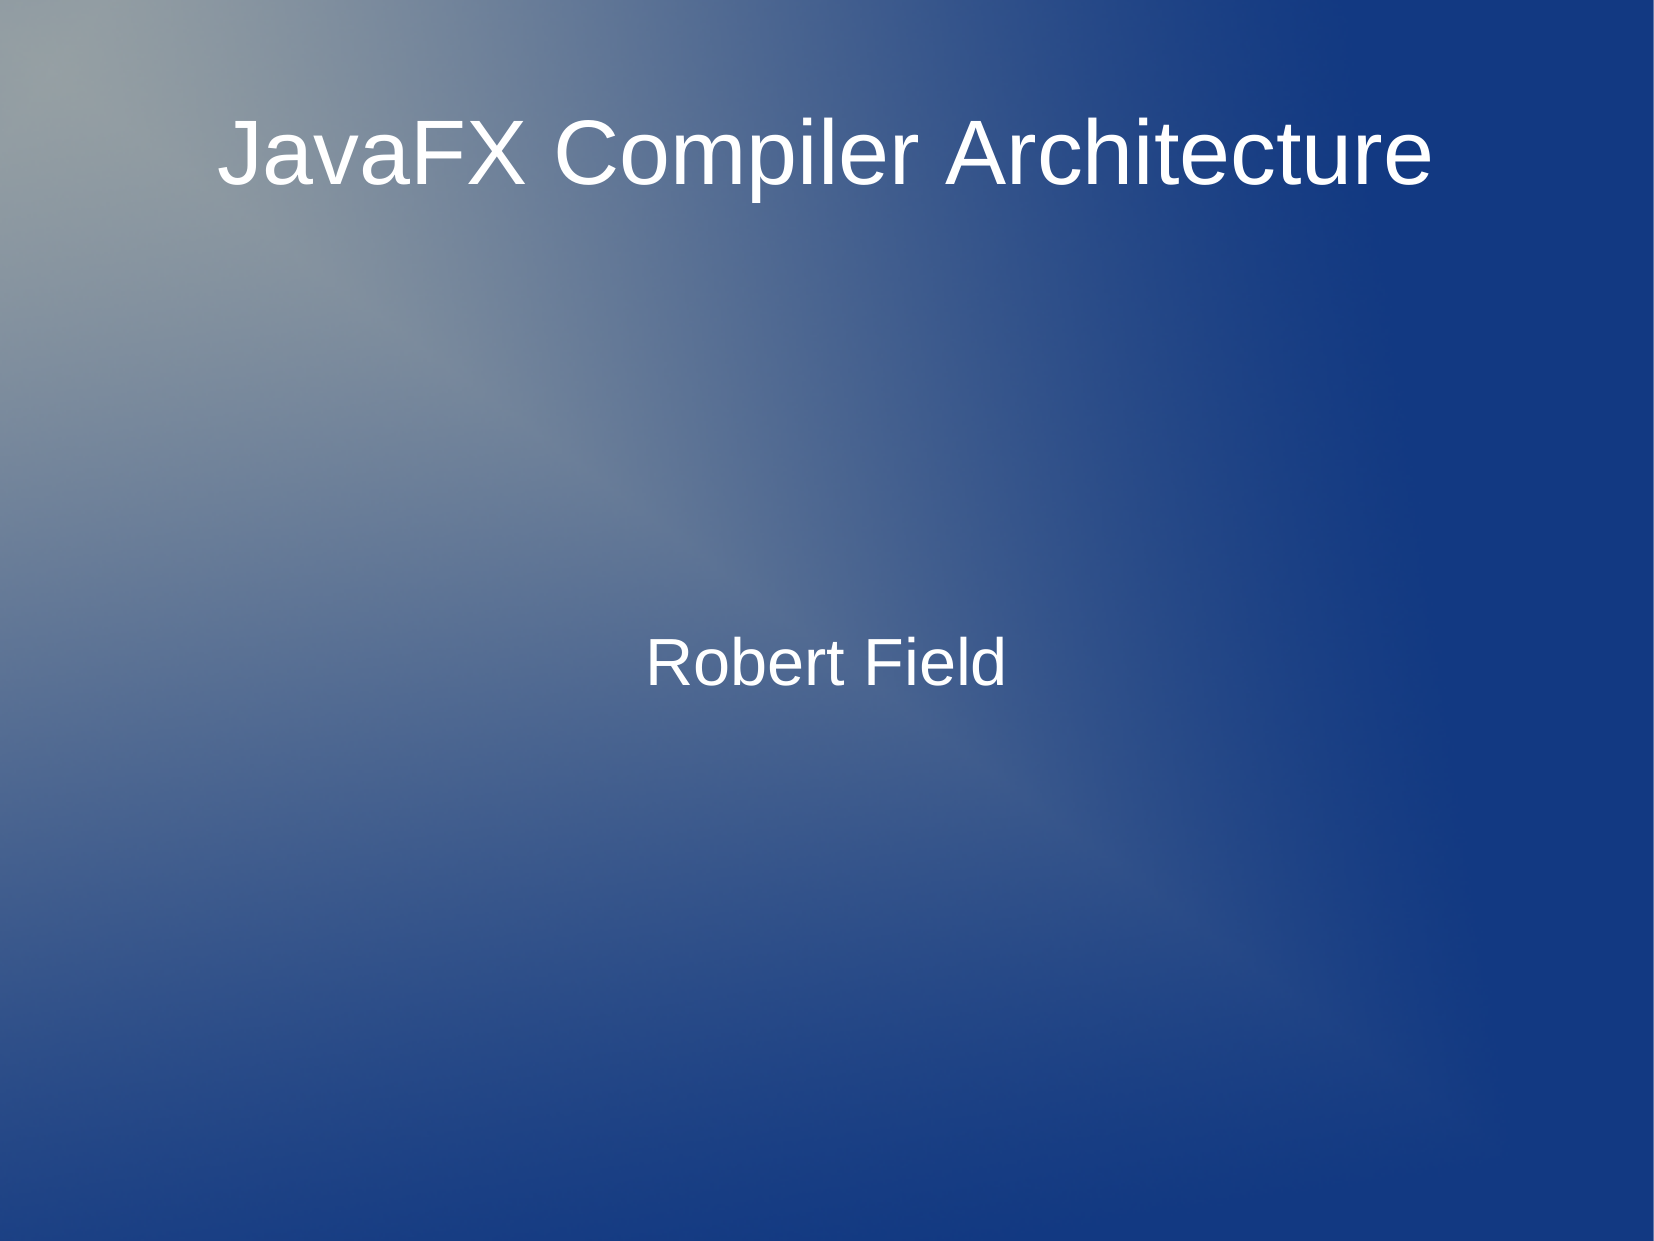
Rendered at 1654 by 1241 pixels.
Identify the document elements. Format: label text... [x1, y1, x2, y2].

picture [0, 0, 1654, 1241]
subtitle Robert Field [82, 290, 1571, 1109]
title JavaFX Compiler Architecture [82, 49, 1571, 257]
